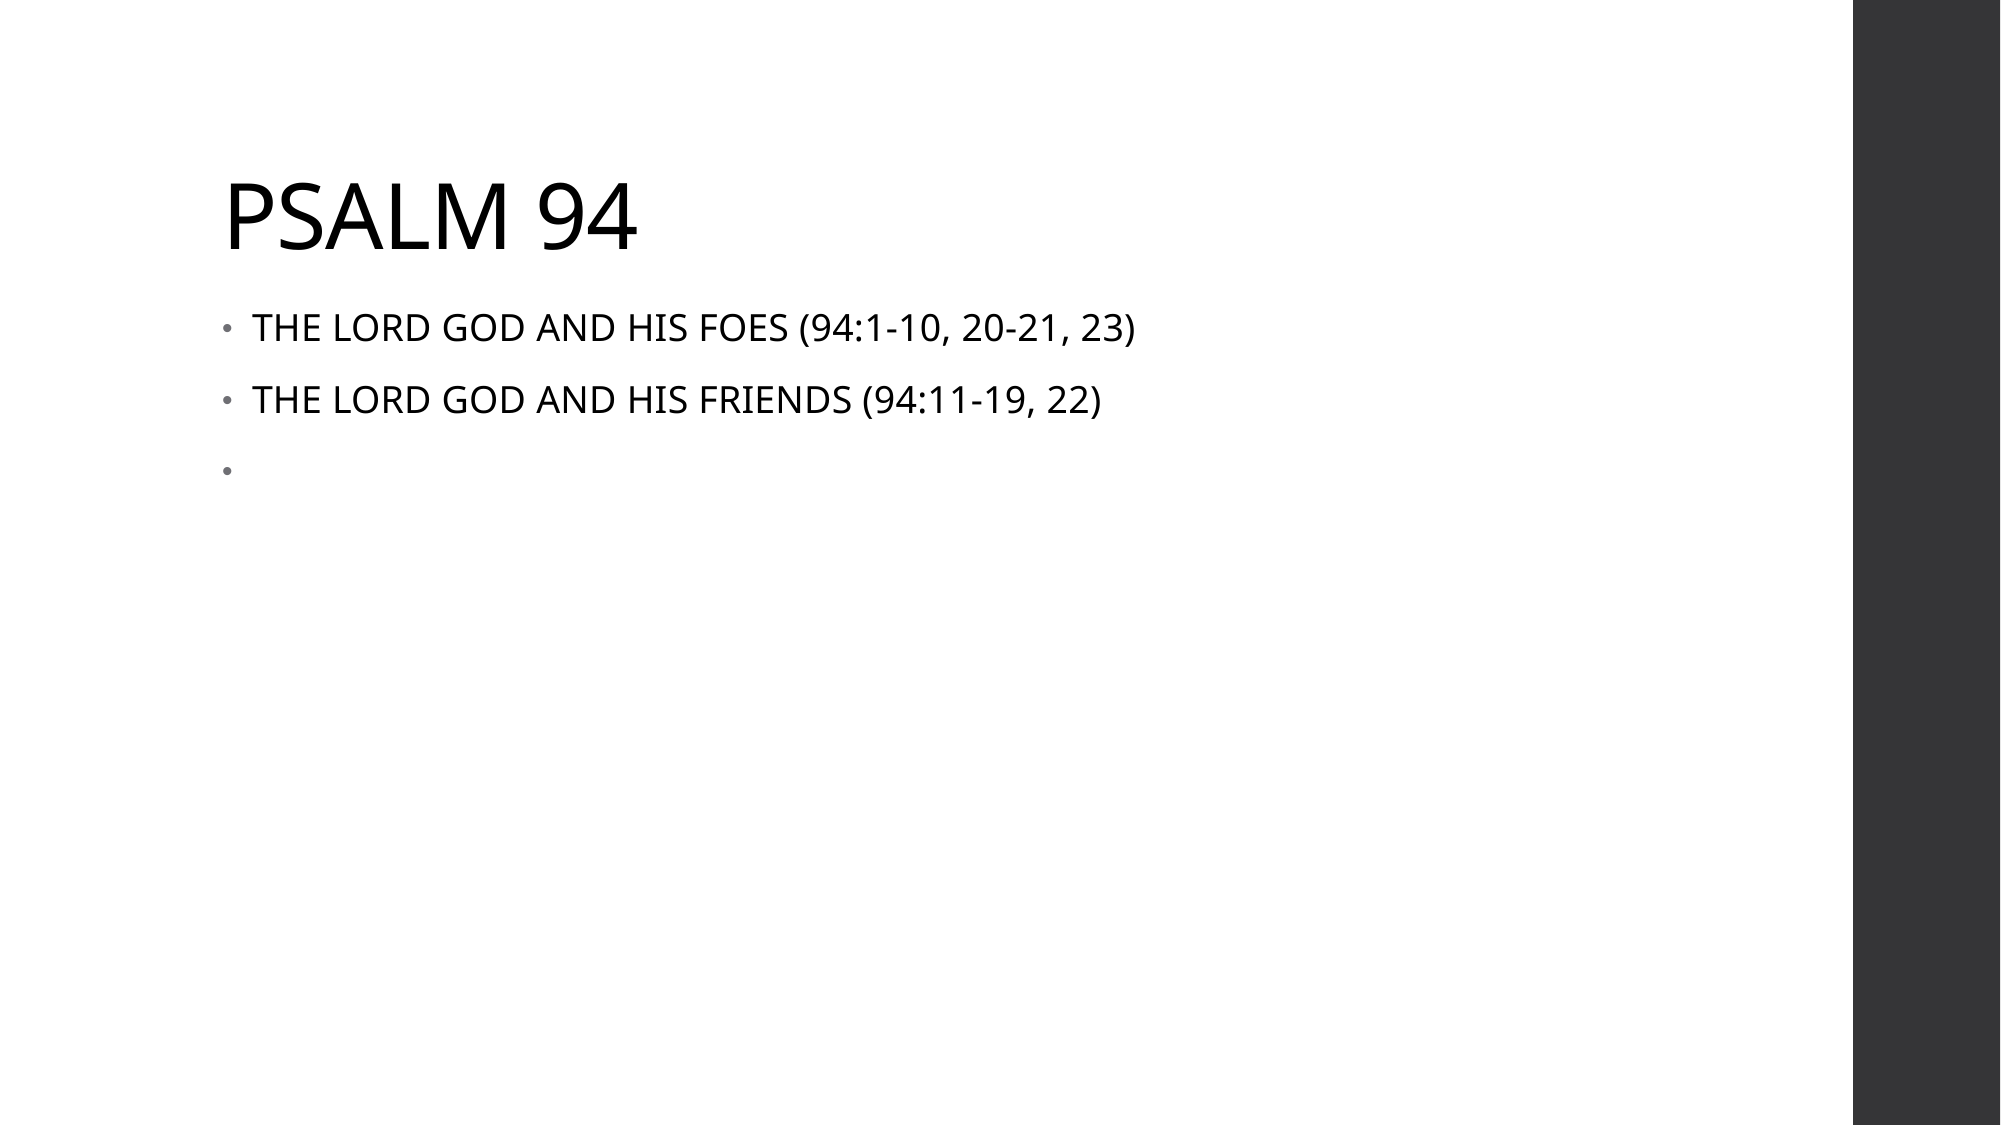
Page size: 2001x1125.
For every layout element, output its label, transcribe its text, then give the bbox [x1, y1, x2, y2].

list THE LORD GOD AND HIS FOES (94:1-10, 20-21, 23) THE LORD GOD AND HIS FRIENDS (94:11-19, 22) [206, 299, 1617, 1014]
title PSALM 94 [206, 60, 1797, 278]
